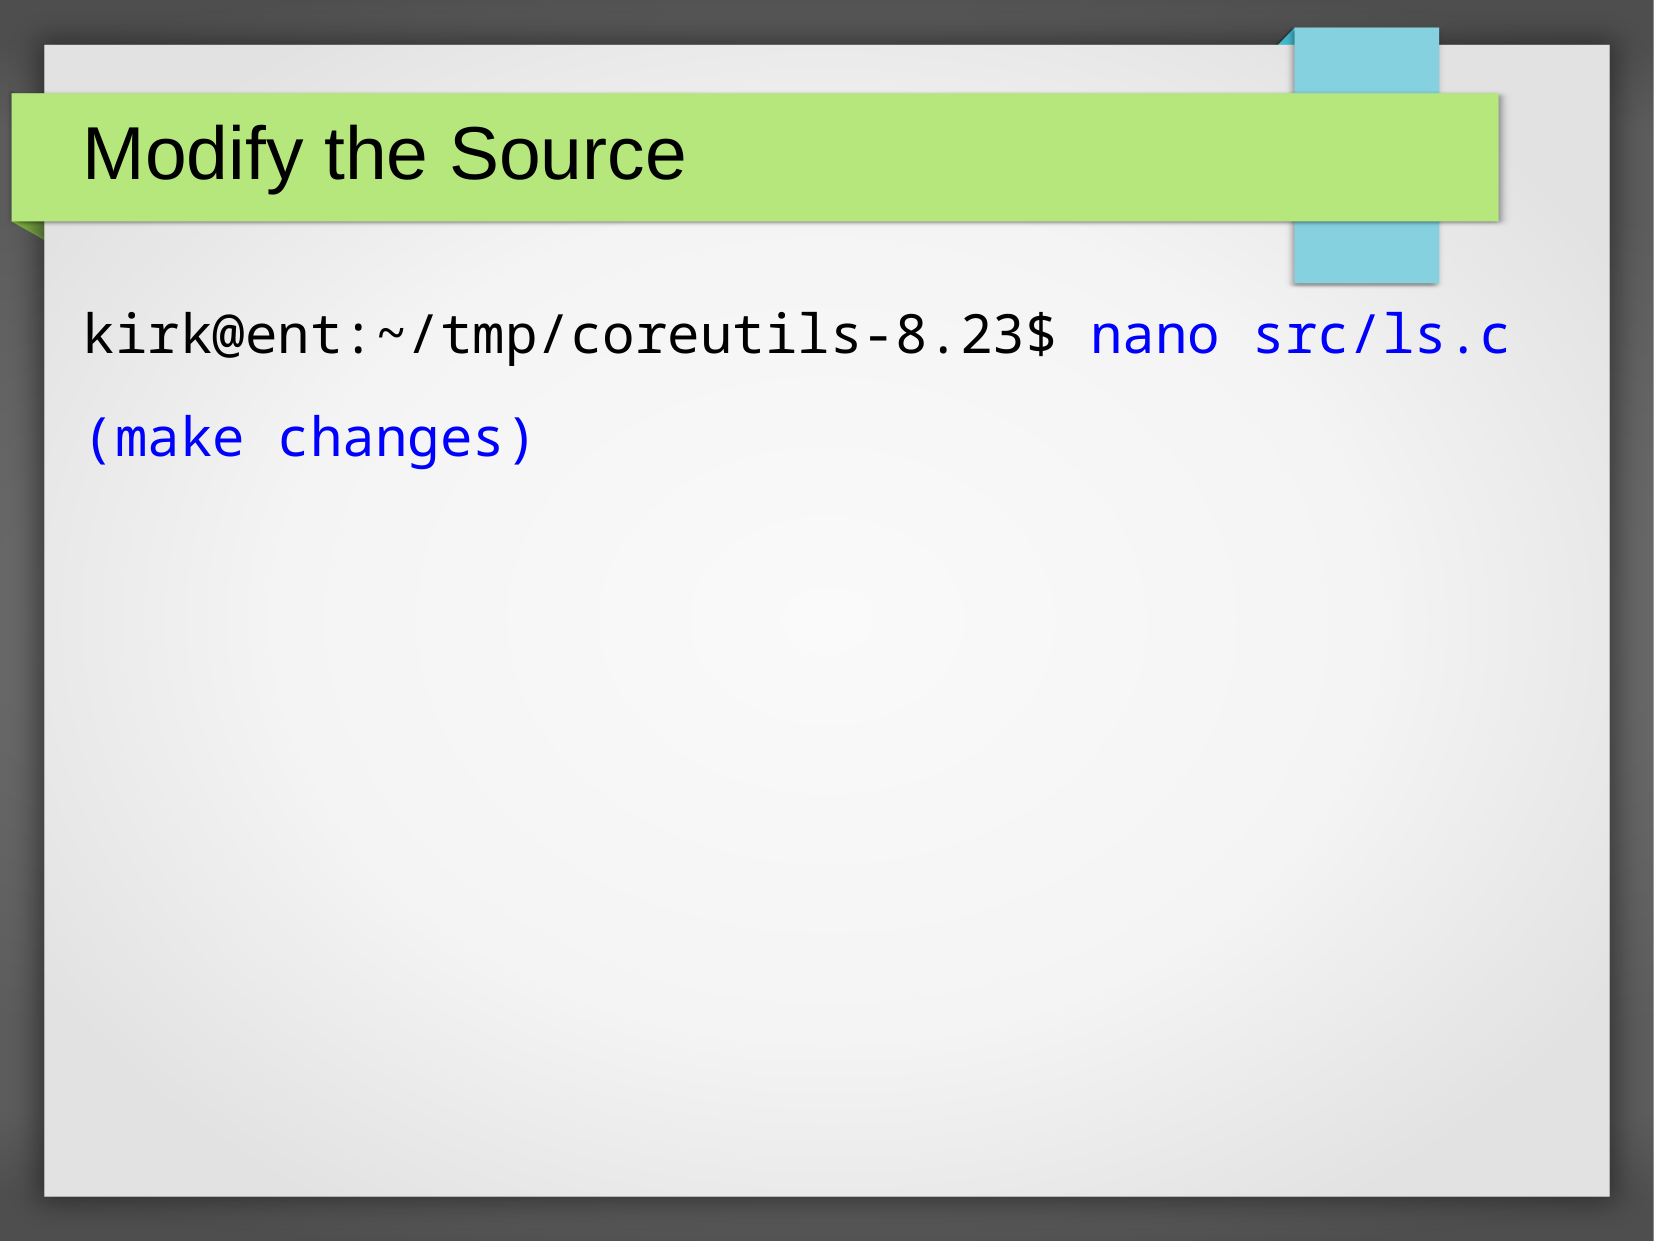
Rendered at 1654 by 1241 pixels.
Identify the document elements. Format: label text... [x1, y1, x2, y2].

title Modify the Source [82, 94, 1264, 213]
picture [0, 0, 1654, 1241]
list kirk@ent:~/tmp/coreutils-8.23$ nano src/ls.c (make changes) [82, 295, 1571, 1123]
